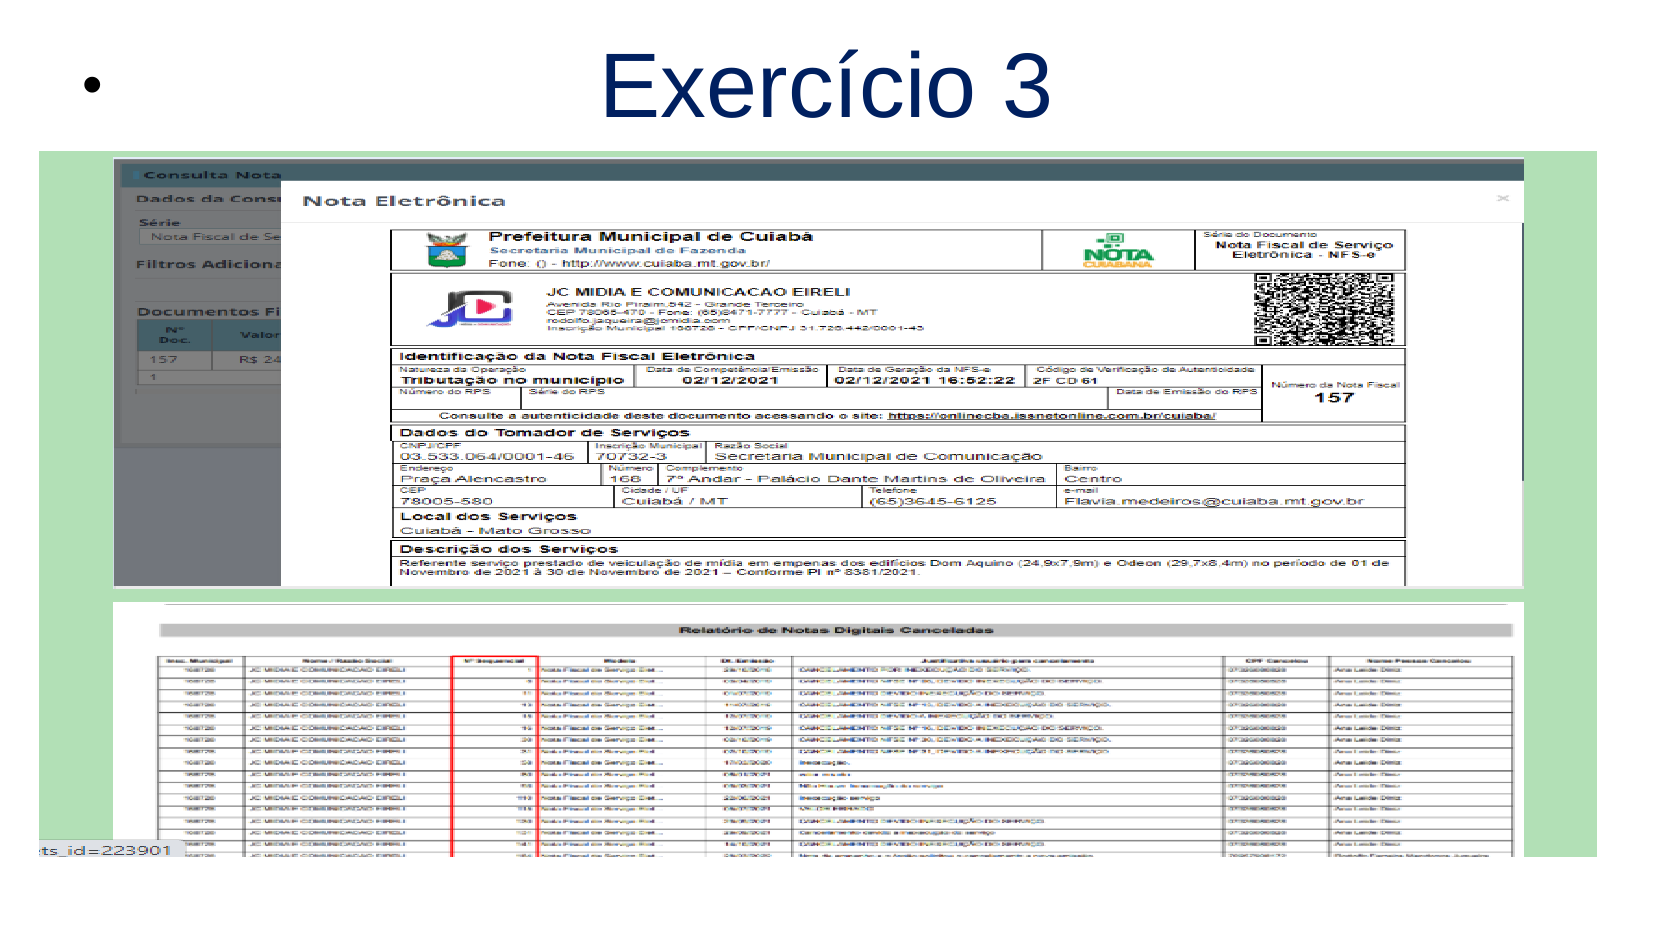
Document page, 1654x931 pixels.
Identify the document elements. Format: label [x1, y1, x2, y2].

picture [39, 151, 1597, 858]
subtitle [82, 37, 1571, 140]
